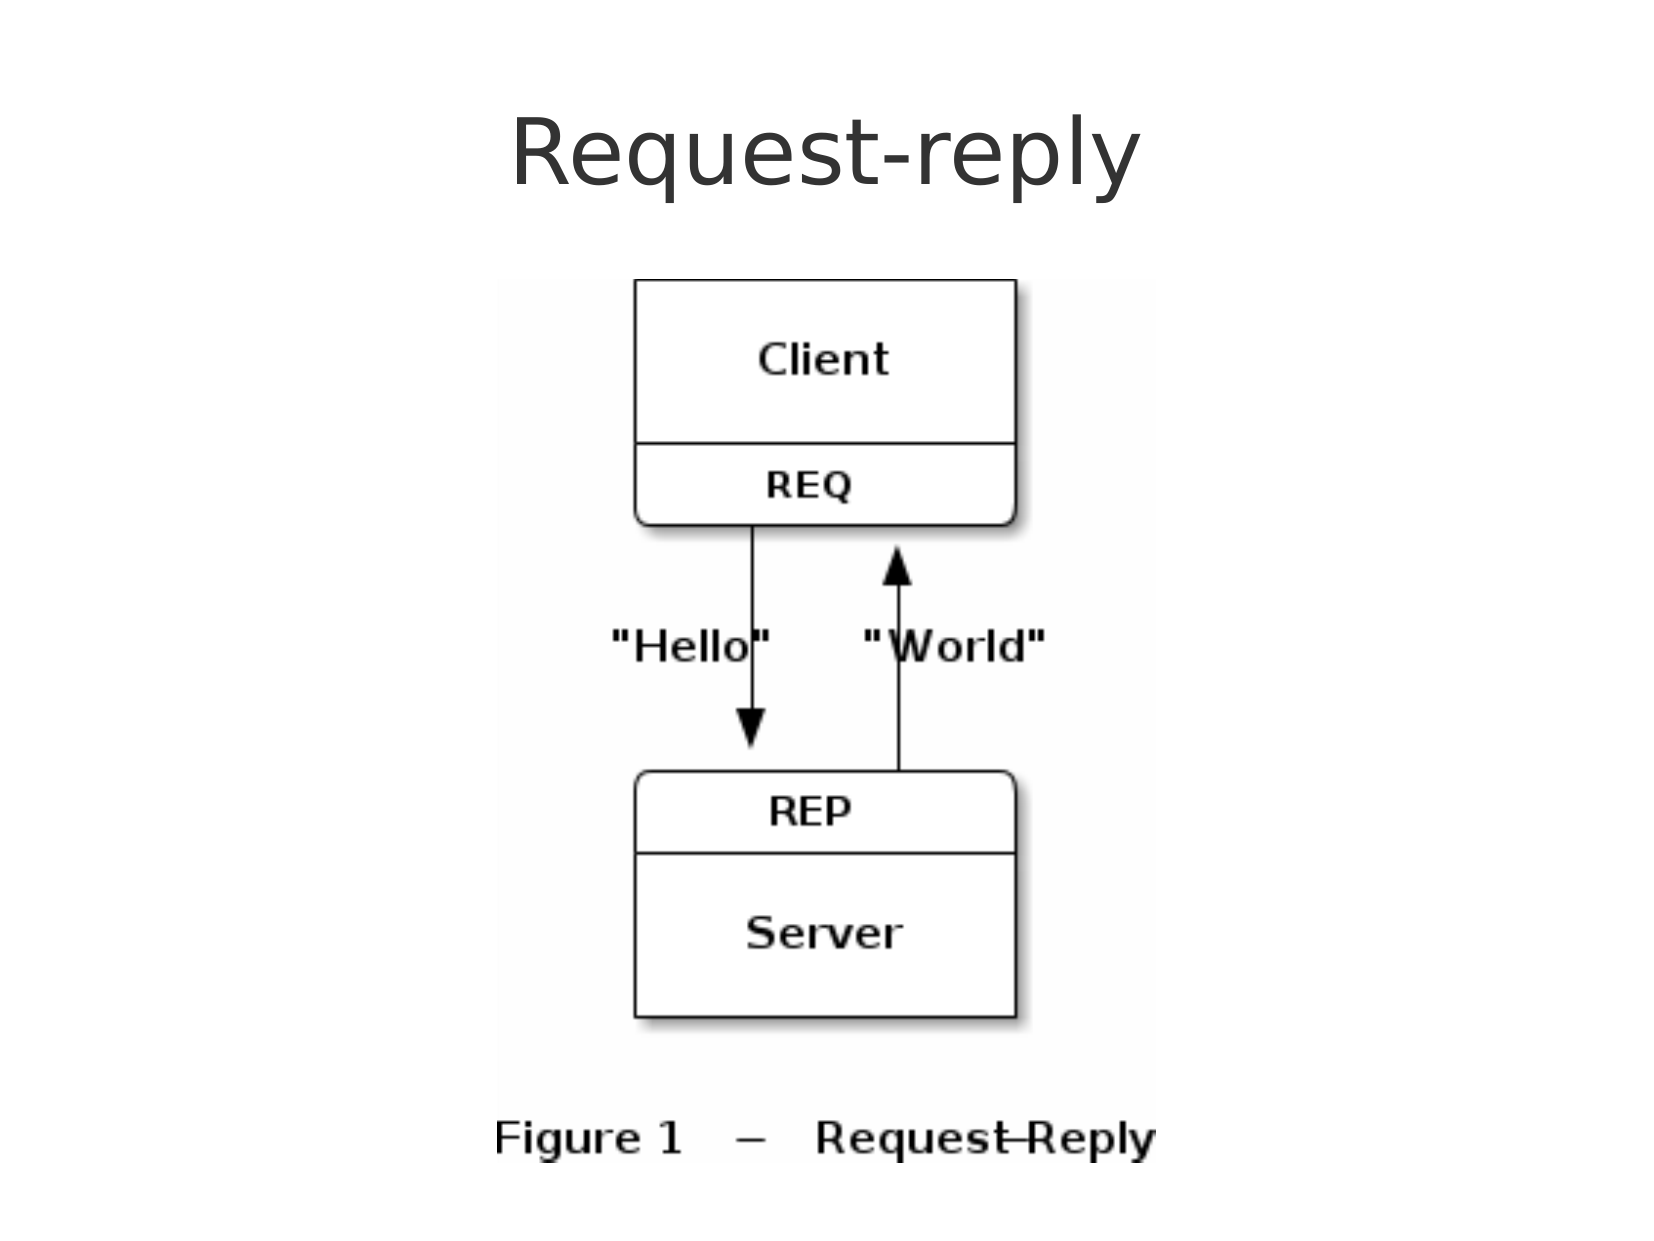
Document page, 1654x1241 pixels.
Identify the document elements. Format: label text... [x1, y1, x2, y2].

picture [497, 279, 1156, 1163]
title Request-reply [82, 49, 1571, 257]
